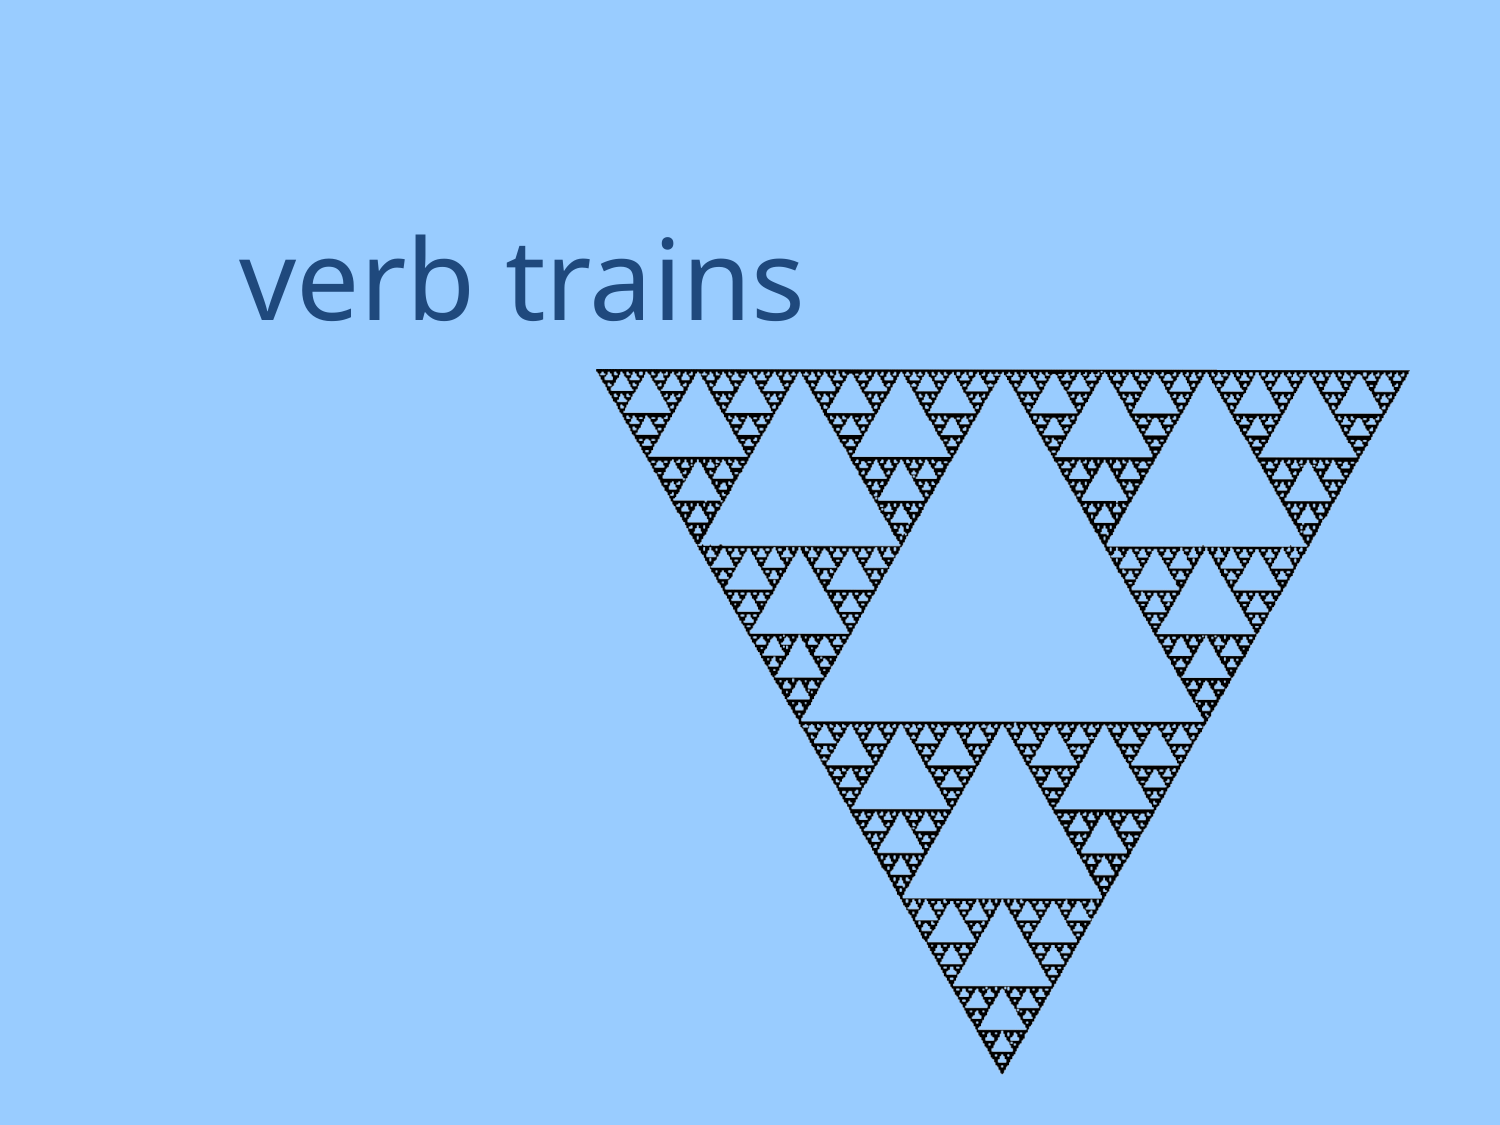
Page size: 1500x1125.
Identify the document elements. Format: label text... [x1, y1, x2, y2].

text_box verb trains [224, 200, 1438, 351]
picture [594, 368, 1410, 1075]
